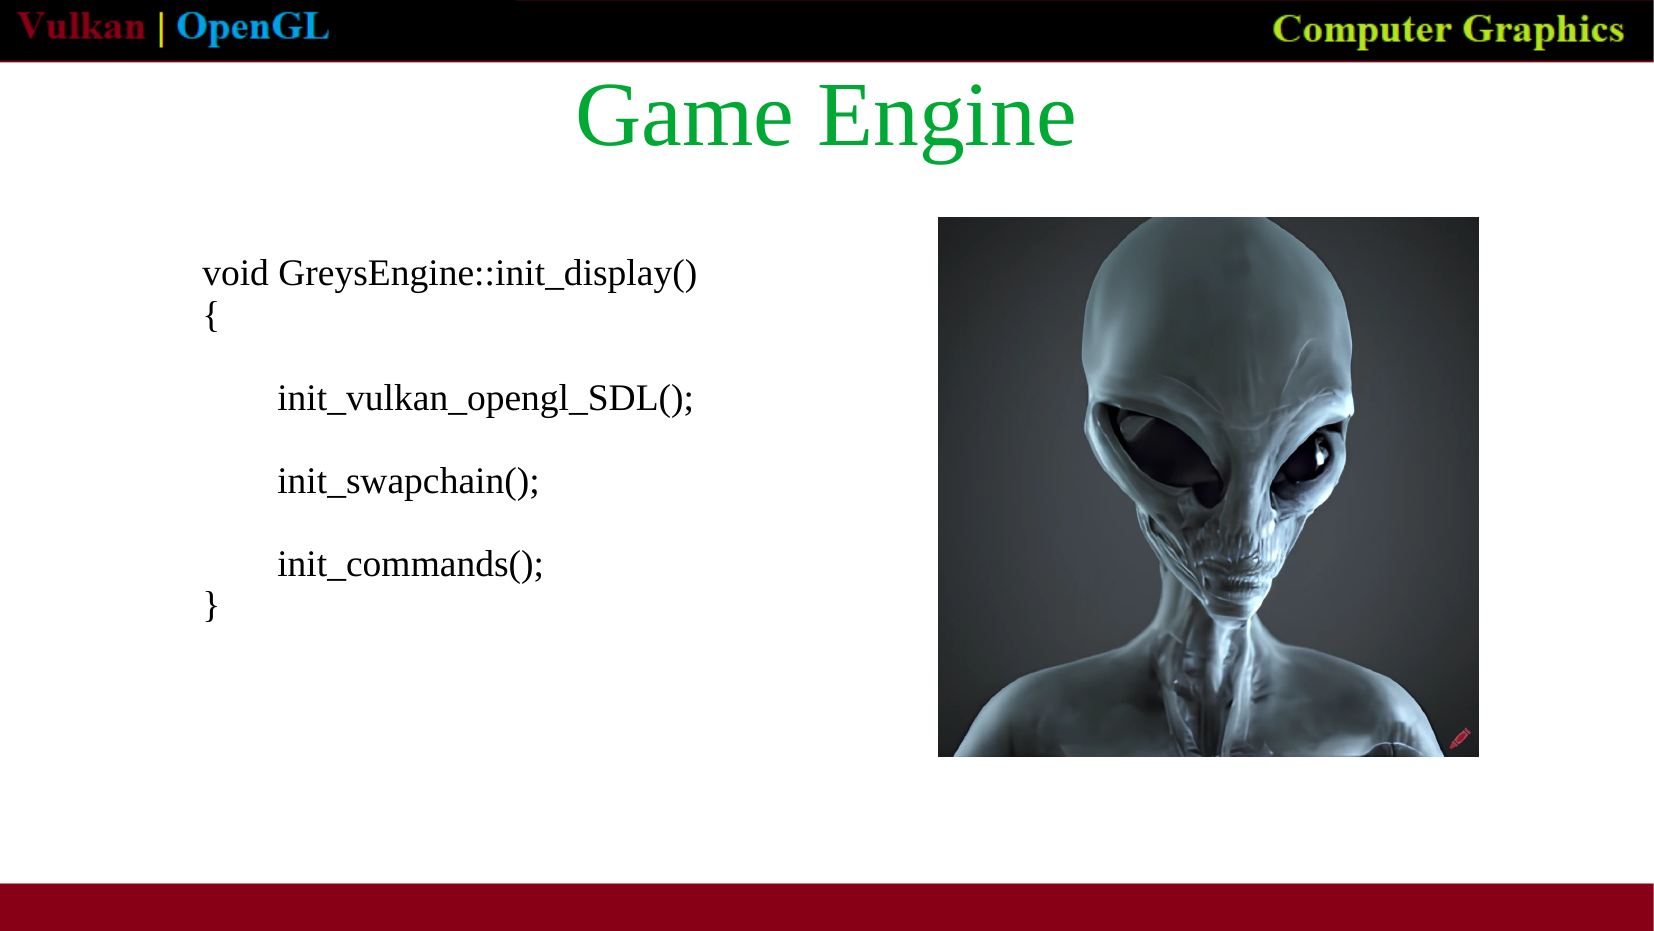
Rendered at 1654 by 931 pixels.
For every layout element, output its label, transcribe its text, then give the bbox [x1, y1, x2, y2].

title Game Engine [82, 37, 1571, 193]
list [82, 217, 809, 758]
text_box void GreysEngine::init_display() { init_vulkan_opengl_SDL(); init_swapchain(); init_commands(); } [187, 244, 780, 638]
picture [0, 0, 1654, 931]
